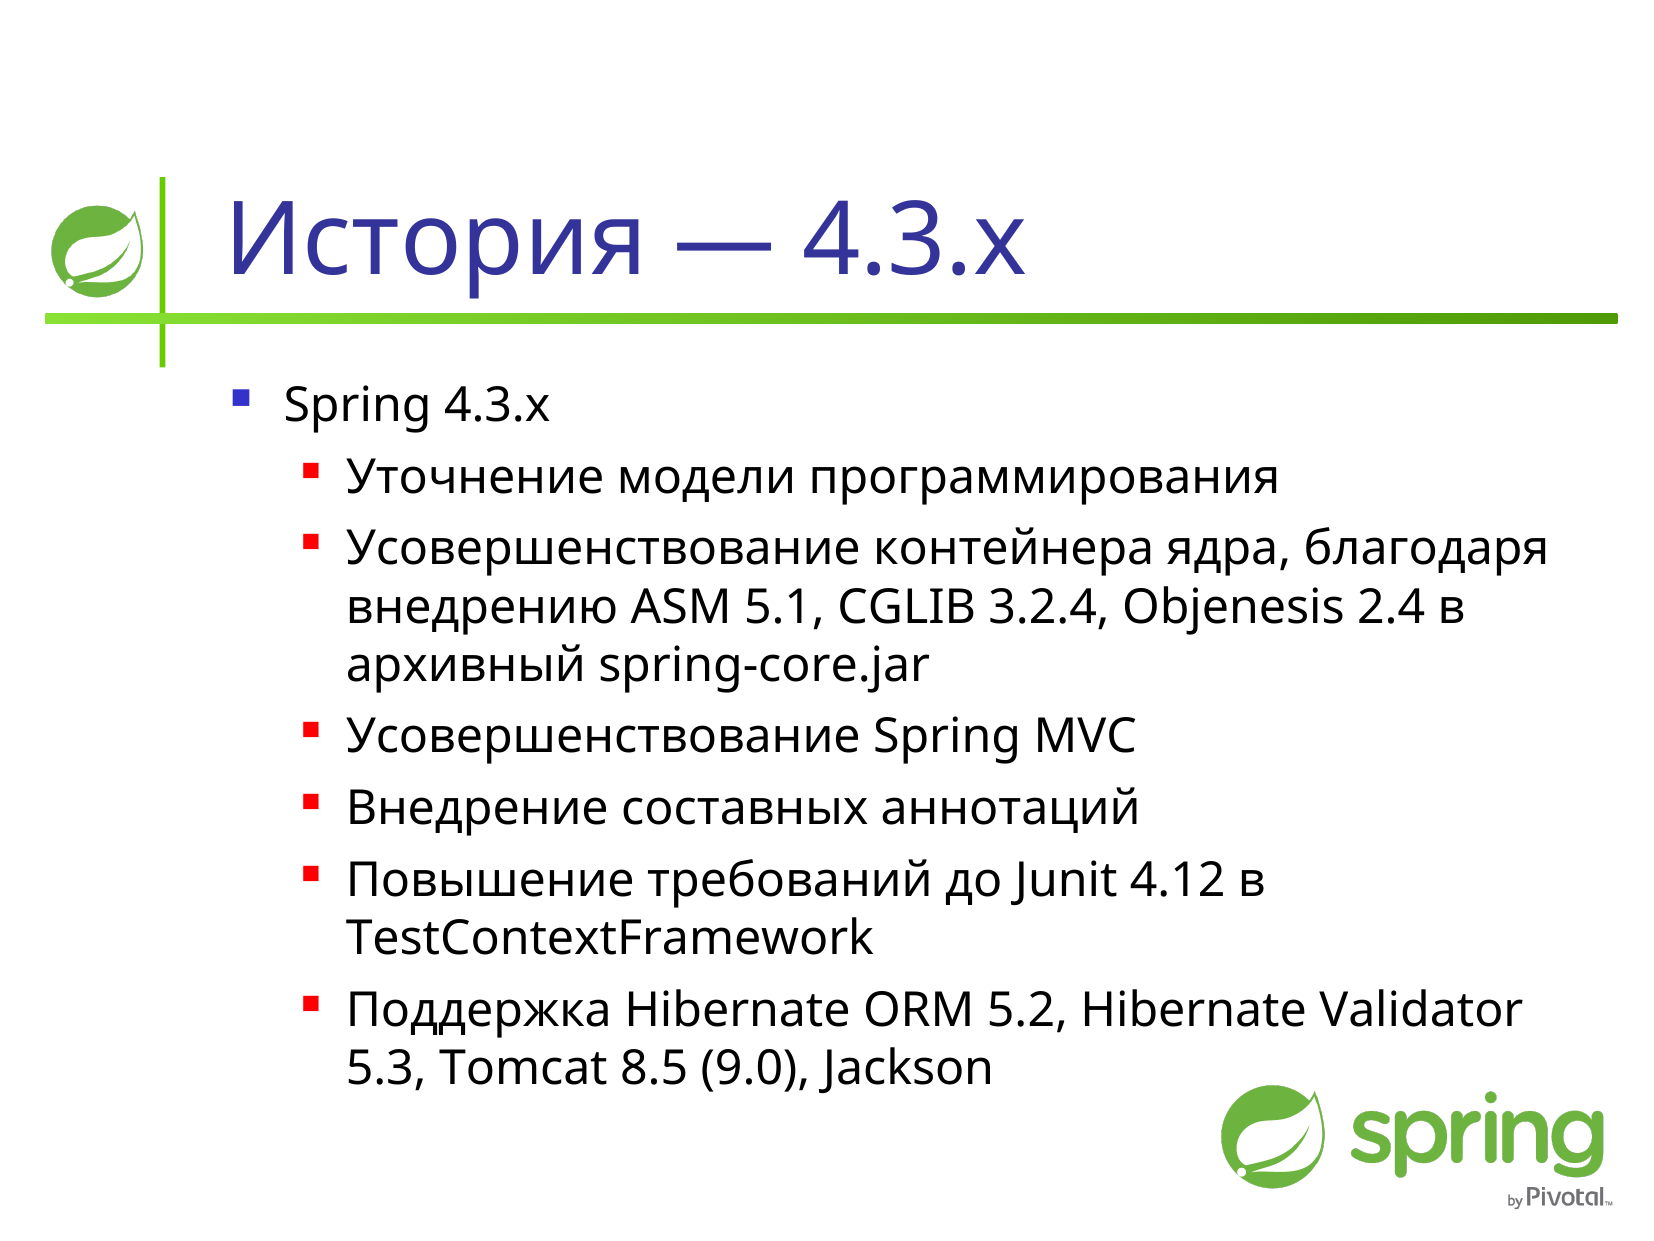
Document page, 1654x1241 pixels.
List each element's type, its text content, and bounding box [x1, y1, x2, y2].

list Spring 4.3.x Уточнение модели программирования Усовершенствование контейнера ядра, благодаря внедрению ASM 5.1, CGLIB 3.2.4, Objenesis 2.4 в архивный spring-core.jar Усовершенствование Spring MVC Внедрение составных аннотаций Повышение требований до Junit 4.12 в TestContextFramework Поддержка Hibernate ORM 5.2, Hibernate Validator 5.3, Tomcat 8.5 (9.0), Jackson [213, 364, 1620, 1109]
title История — 4.3.x [208, 38, 1618, 304]
picture [1216, 1109, 1618, 1212]
